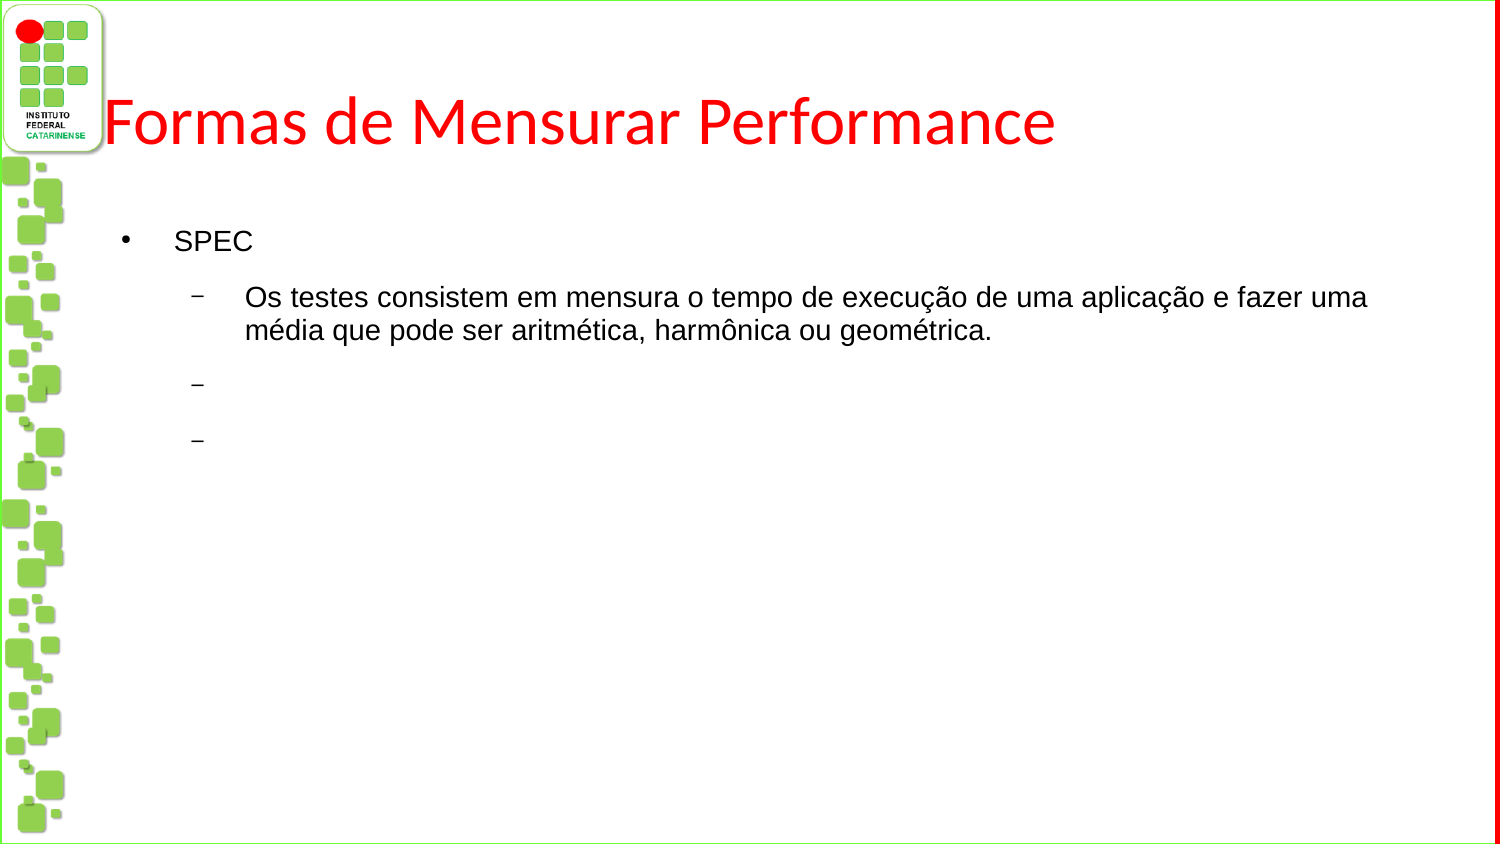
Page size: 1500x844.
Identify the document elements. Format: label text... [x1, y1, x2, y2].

title Formas de Mensurar Performance [103, 44, 1397, 208]
list SPEC Os testes consistem em mensura o tempo de execução de uma aplicação e fazer uma média que pode ser aritmética, harmônica ou geométrica. [103, 224, 1397, 760]
picture [0, 0, 1500, 844]
